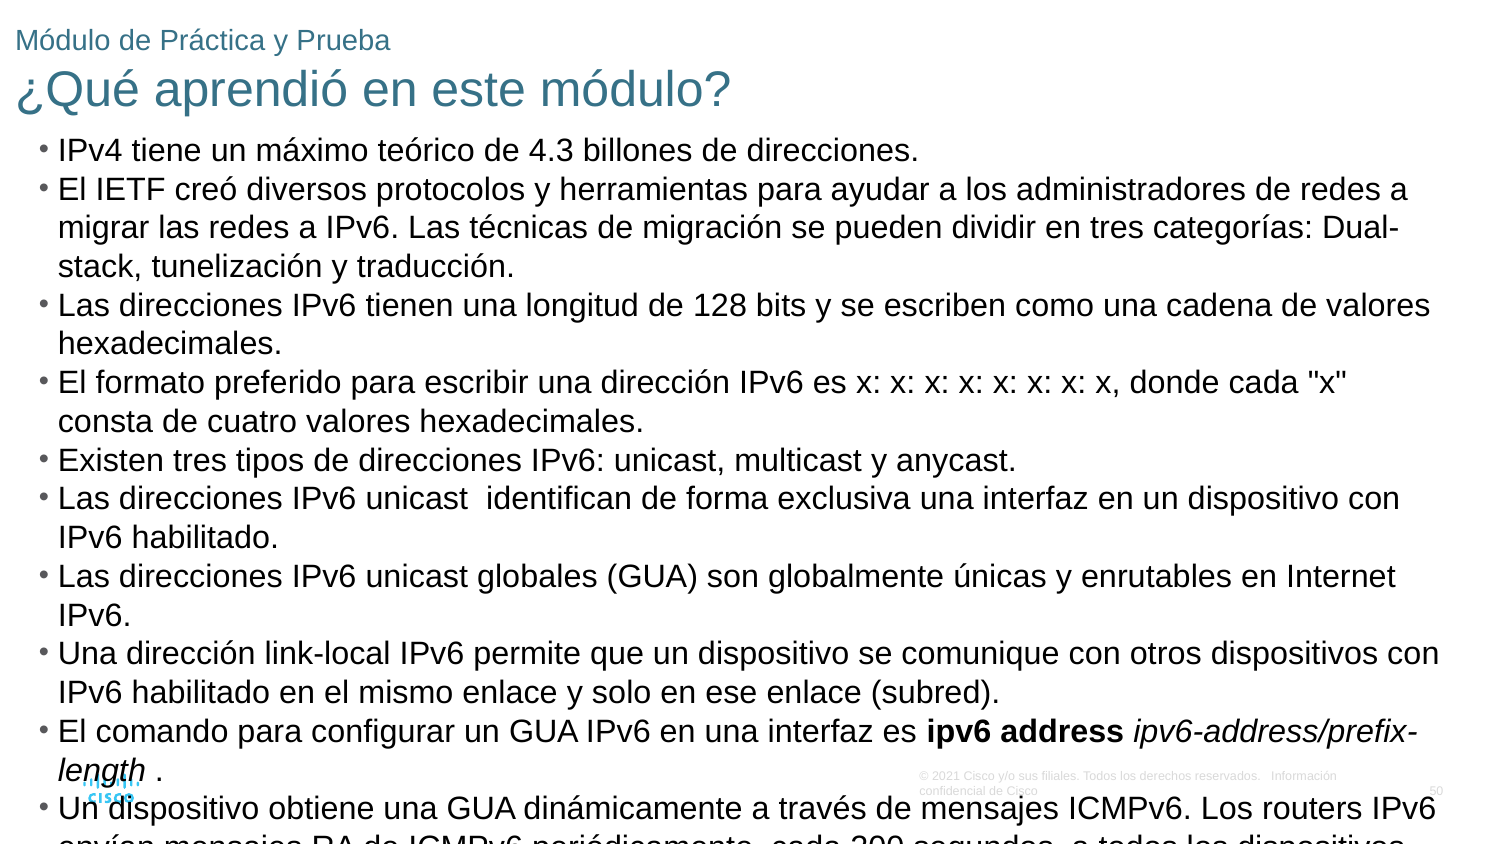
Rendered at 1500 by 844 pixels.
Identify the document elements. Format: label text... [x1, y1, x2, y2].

list IPv4 tiene un máximo teórico de 4.3 billones de direcciones. El IETF creó diversos protocolos y herramientas para ayudar a los administradores de redes a migrar las redes a IPv6. Las técnicas de migración se pueden dividir en tres categorías: Dual-stack, tunelización y traducción. Las direcciones IPv6 tienen una longitud de 128 bits y se escriben como una cadena de valores hexadecimales. El formato preferido para escribir una dirección IPv6 es x: x: x: x: x: x: x: x, donde cada "x" consta de cuatro valores hexadecimales. Existen tres tipos de direcciones IPv6: unicast, multicast y anycast. Las direcciones IPv6 unicast identifican de forma exclusiva una interfaz en un dispositivo con IPv6 habilitado. Las direcciones IPv6 unicast globales (GUA) son globalmente únicas y enrutables en Internet IPv6. Una dirección link-local IPv6 permite que un dispositivo se comunique con otros dispositivos con IPv6 habilitado en el mismo enlace y solo en ese enlace (subred). El comando para configurar un GUA IPv6 en una interfaz es ipv6 address ipv6-address/prefix-length . Un dispositivo obtiene una GUA dinámicamente a través de mensajes ICMPv6. Los routers IPv6 envían mensajes RA de ICMPv6 periódicamente, cada 200 segundos, a todos los dispositivos con IPv6 habilitado en la red. [23, 121, 1477, 803]
title Módulo de Práctica y Prueba ¿Qué aprendió en este módulo? [0, 6, 1500, 131]
